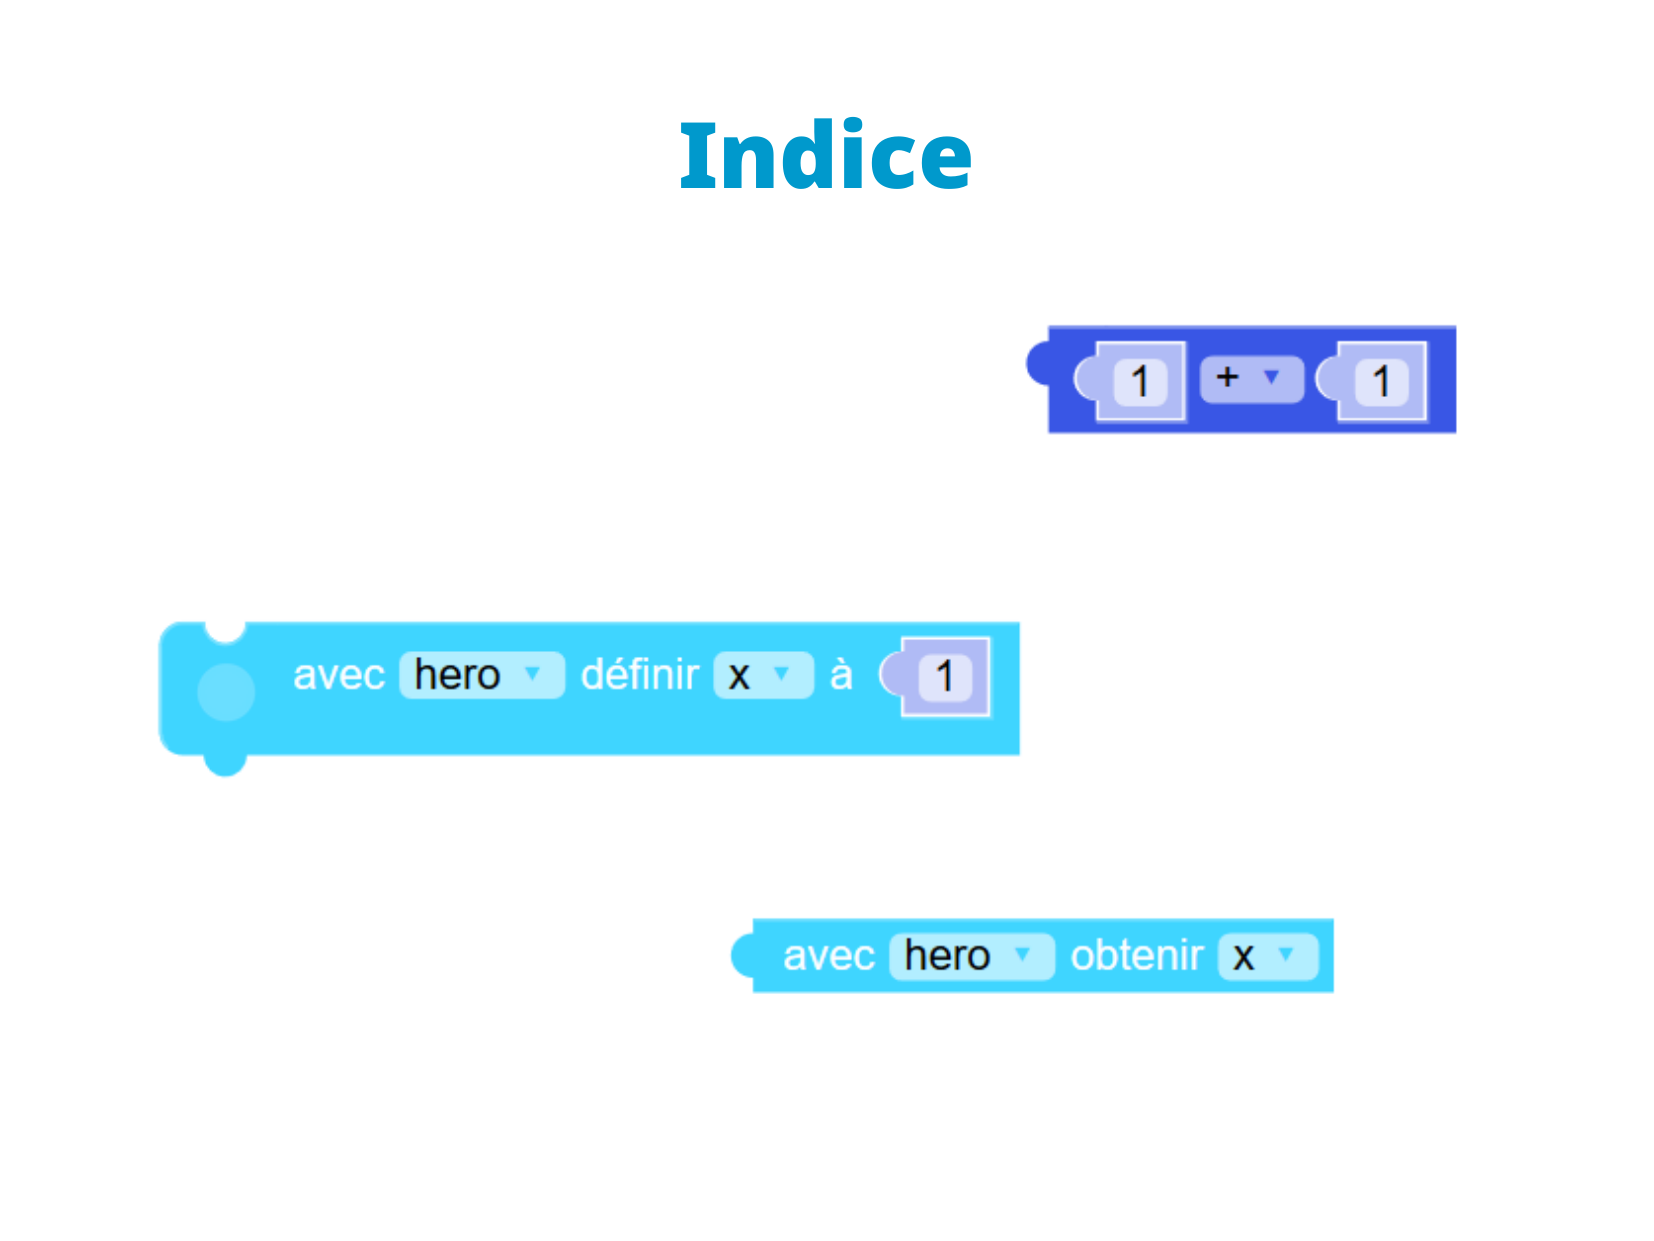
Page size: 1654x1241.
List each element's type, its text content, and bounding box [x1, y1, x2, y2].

picture [127, 306, 1526, 1077]
title Indice [82, 49, 1571, 257]
